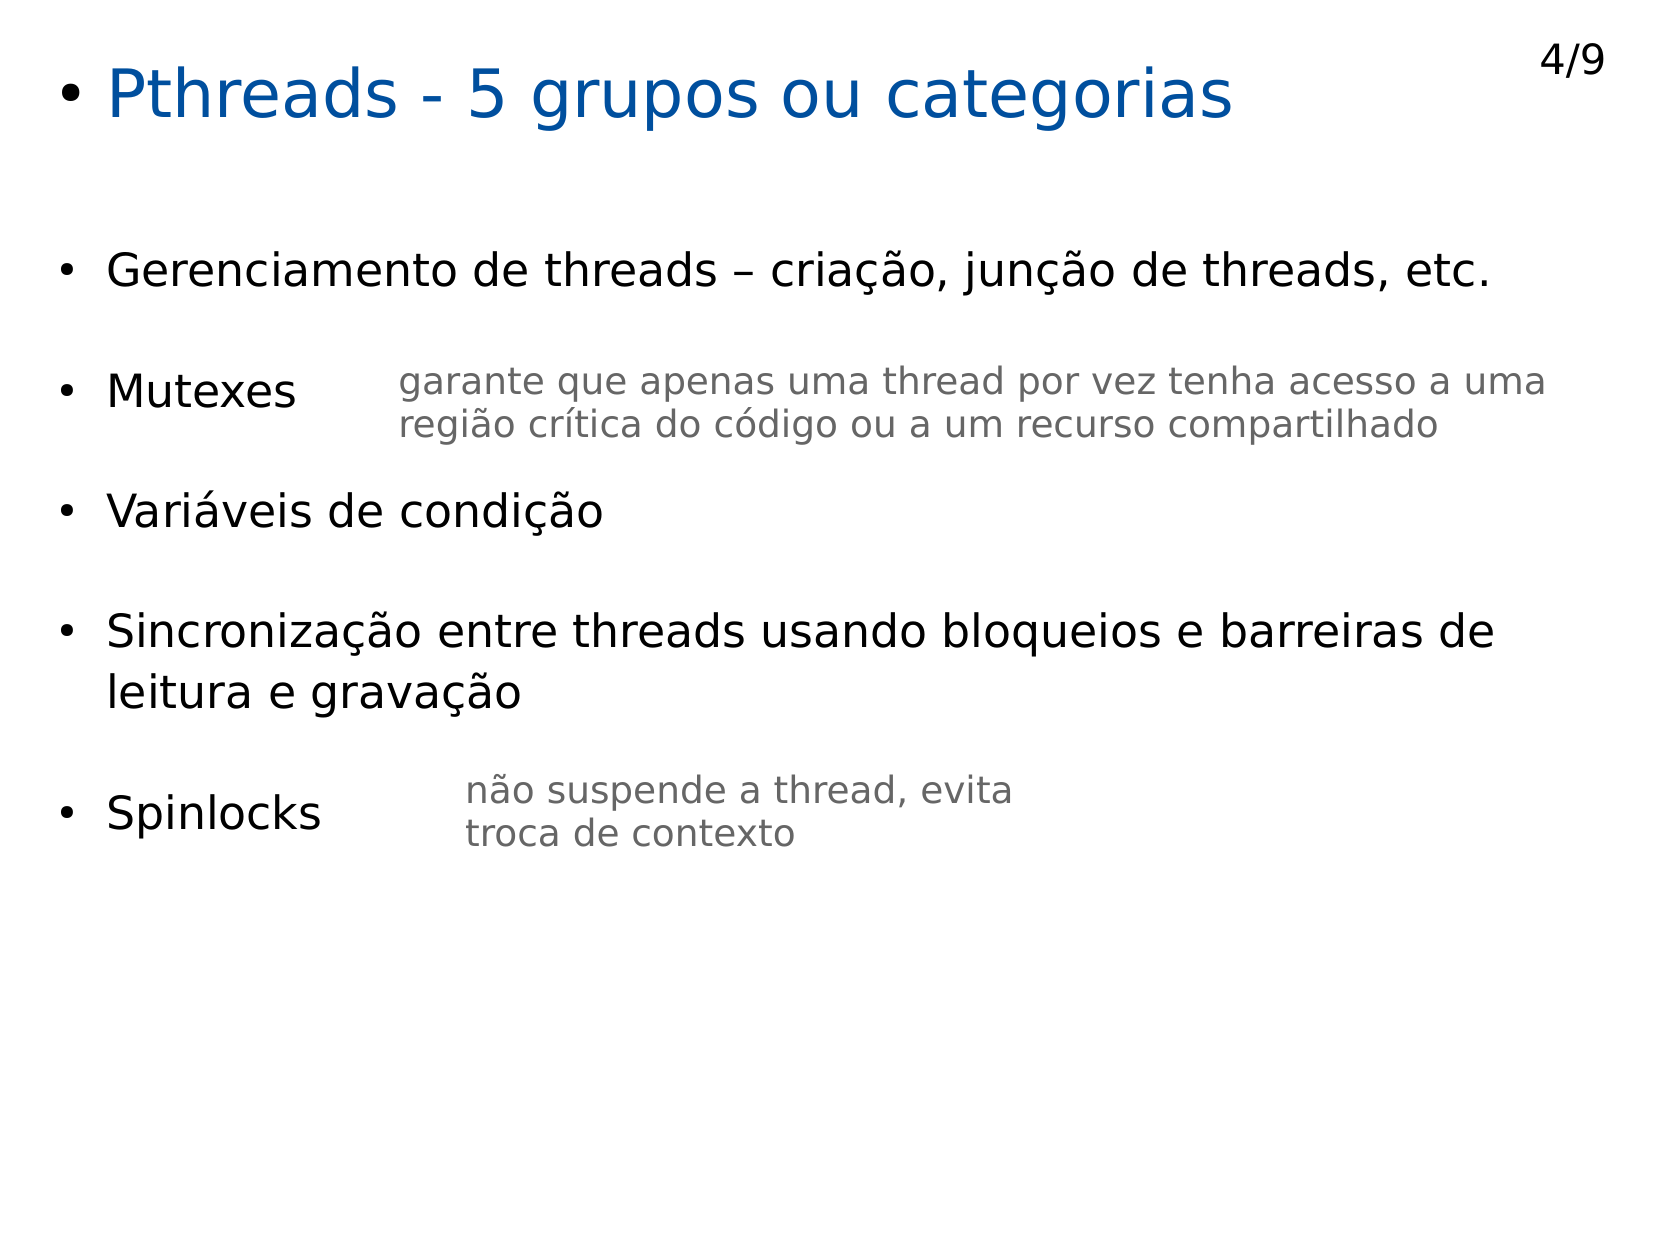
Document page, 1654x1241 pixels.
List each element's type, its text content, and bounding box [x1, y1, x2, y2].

text_box garante que apenas uma thread por vez tenha acesso a uma região crítica do código ou a um recurso compartilhado [383, 352, 1595, 455]
title Pthreads - 5 grupos ou categorias [59, 29, 1506, 148]
text_box não suspende a thread, evita troca de contexto [450, 761, 1114, 880]
list Gerenciamento de threads – criação, junção de threads, etc. Mutexes Variáveis ​​de condição Sincronização entre threads usando bloqueios e barreiras de leitura e gravação Spinlocks [59, 236, 1595, 1211]
